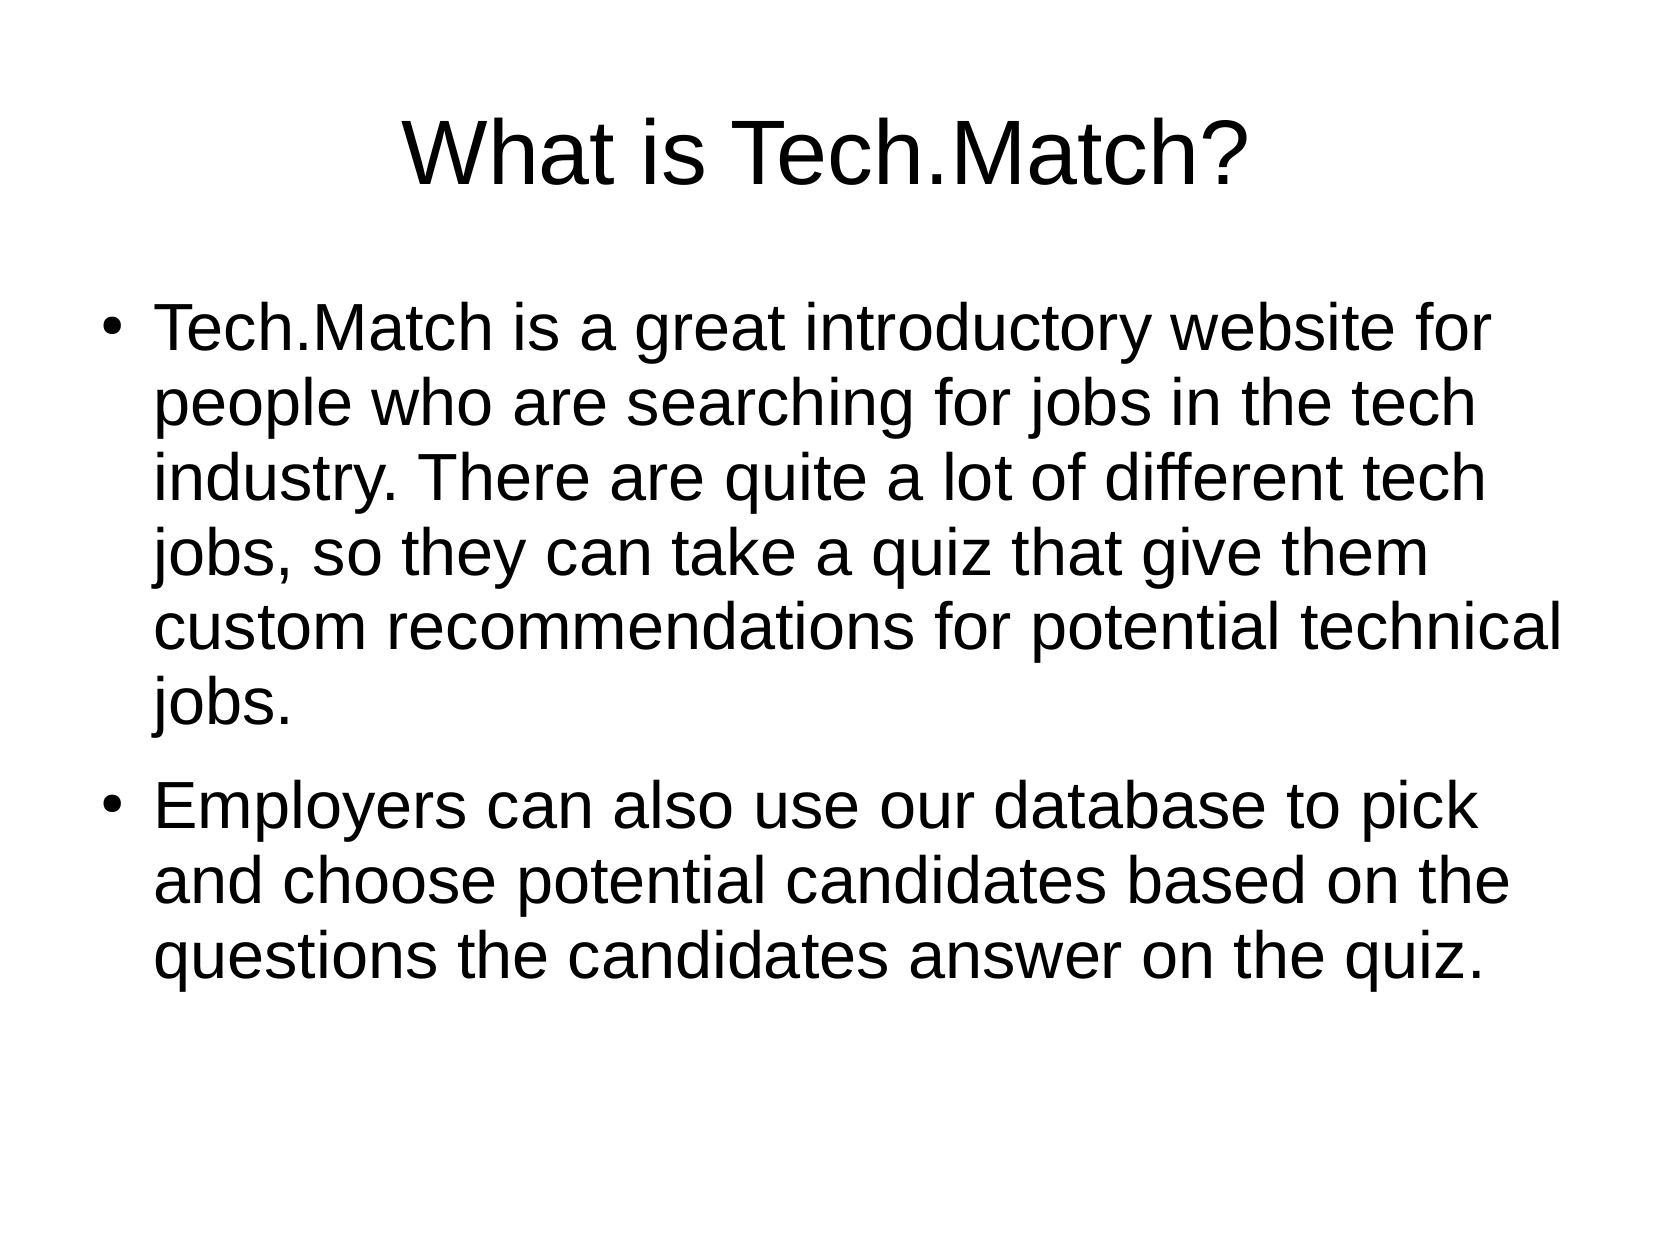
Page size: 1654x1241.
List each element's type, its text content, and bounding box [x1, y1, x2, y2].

list Tech.Match is a great introductory website for people who are searching for jobs in the tech industry. There are quite a lot of different tech jobs, so they can take a quiz that give them custom recommendations for potential technical jobs. Employers can also use our database to pick and choose potential candidates based on the questions the candidates answer on the quiz. [82, 290, 1571, 1010]
title What is Tech.Match? [82, 49, 1571, 257]
